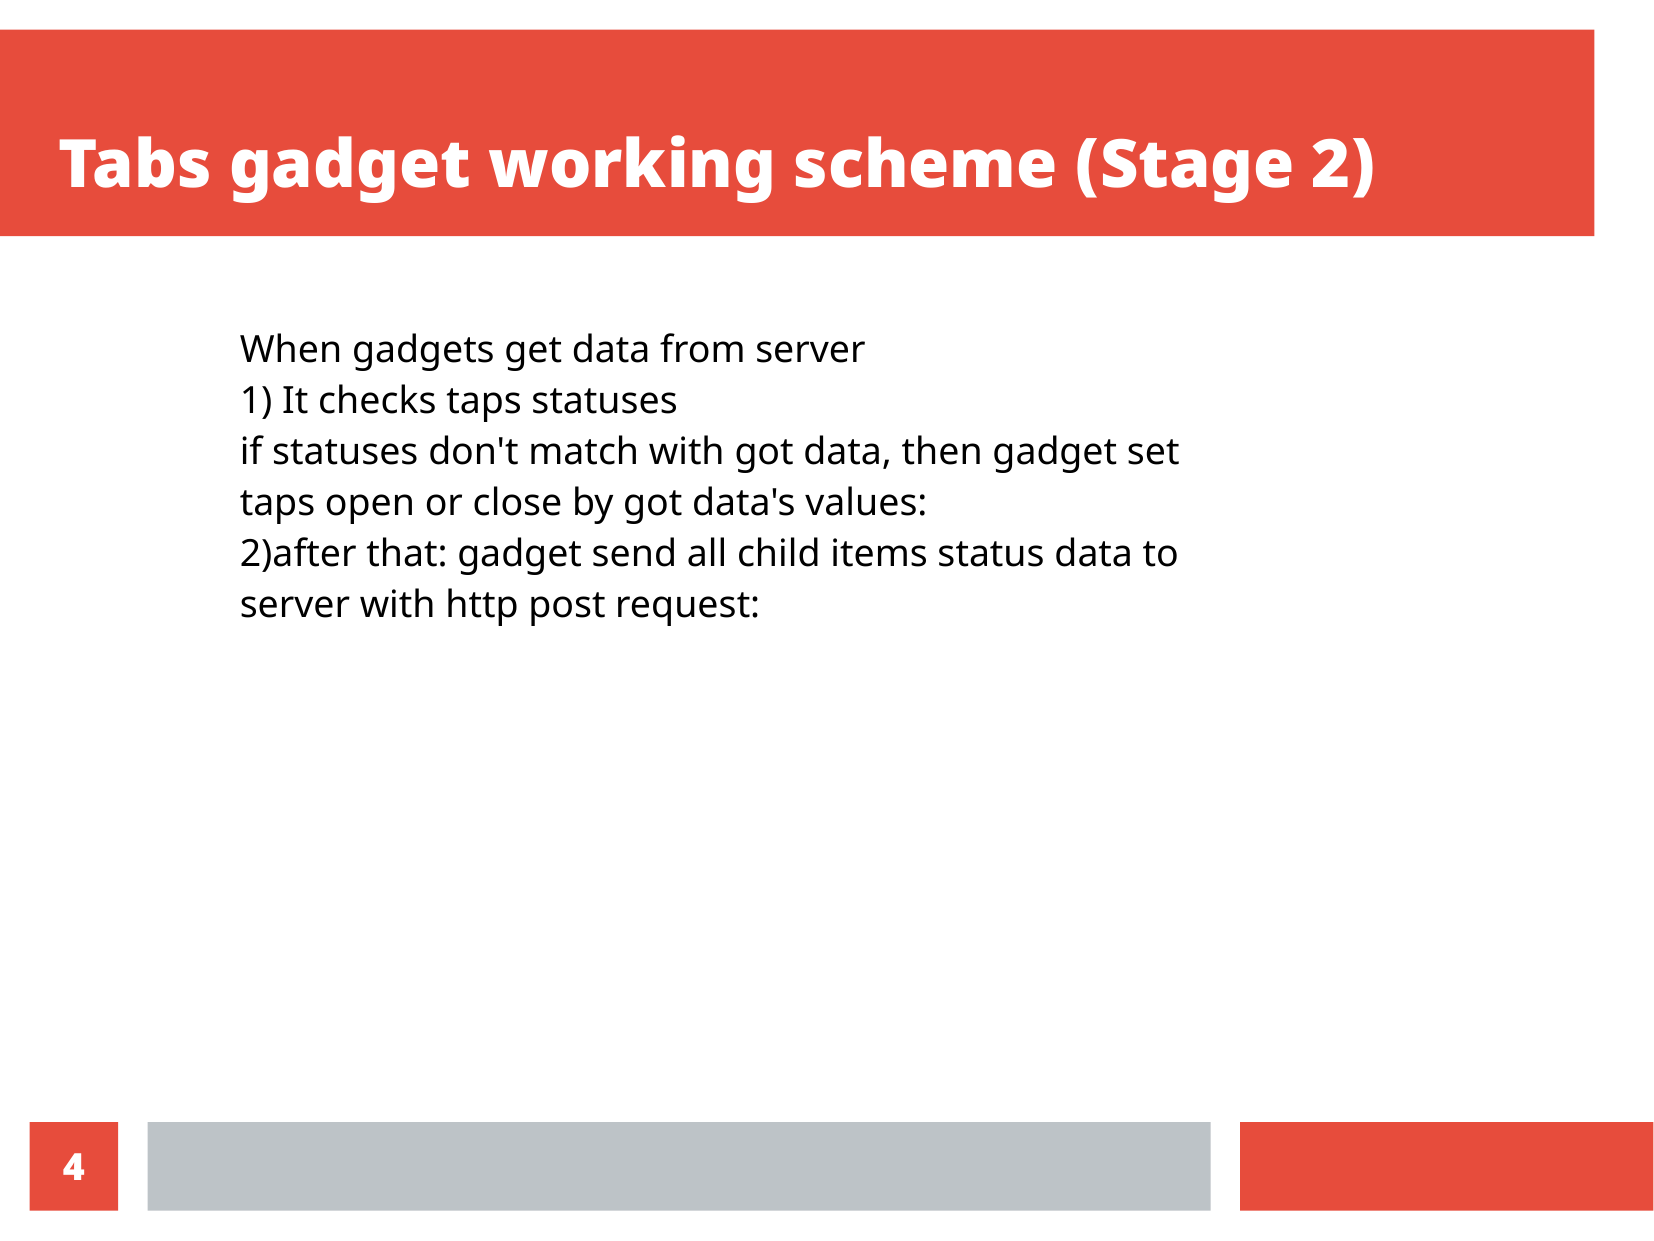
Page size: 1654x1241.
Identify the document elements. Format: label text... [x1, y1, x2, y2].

text_box When gadgets get data from server 1) It checks taps statuses if statuses don't match with got data, then gadget set taps open or close by got data's values: 2)after that: gadget send all child items status data to server with http post request: [225, 315, 1231, 635]
title Tabs gadget working scheme (Stage 2) [59, 59, 1595, 207]
